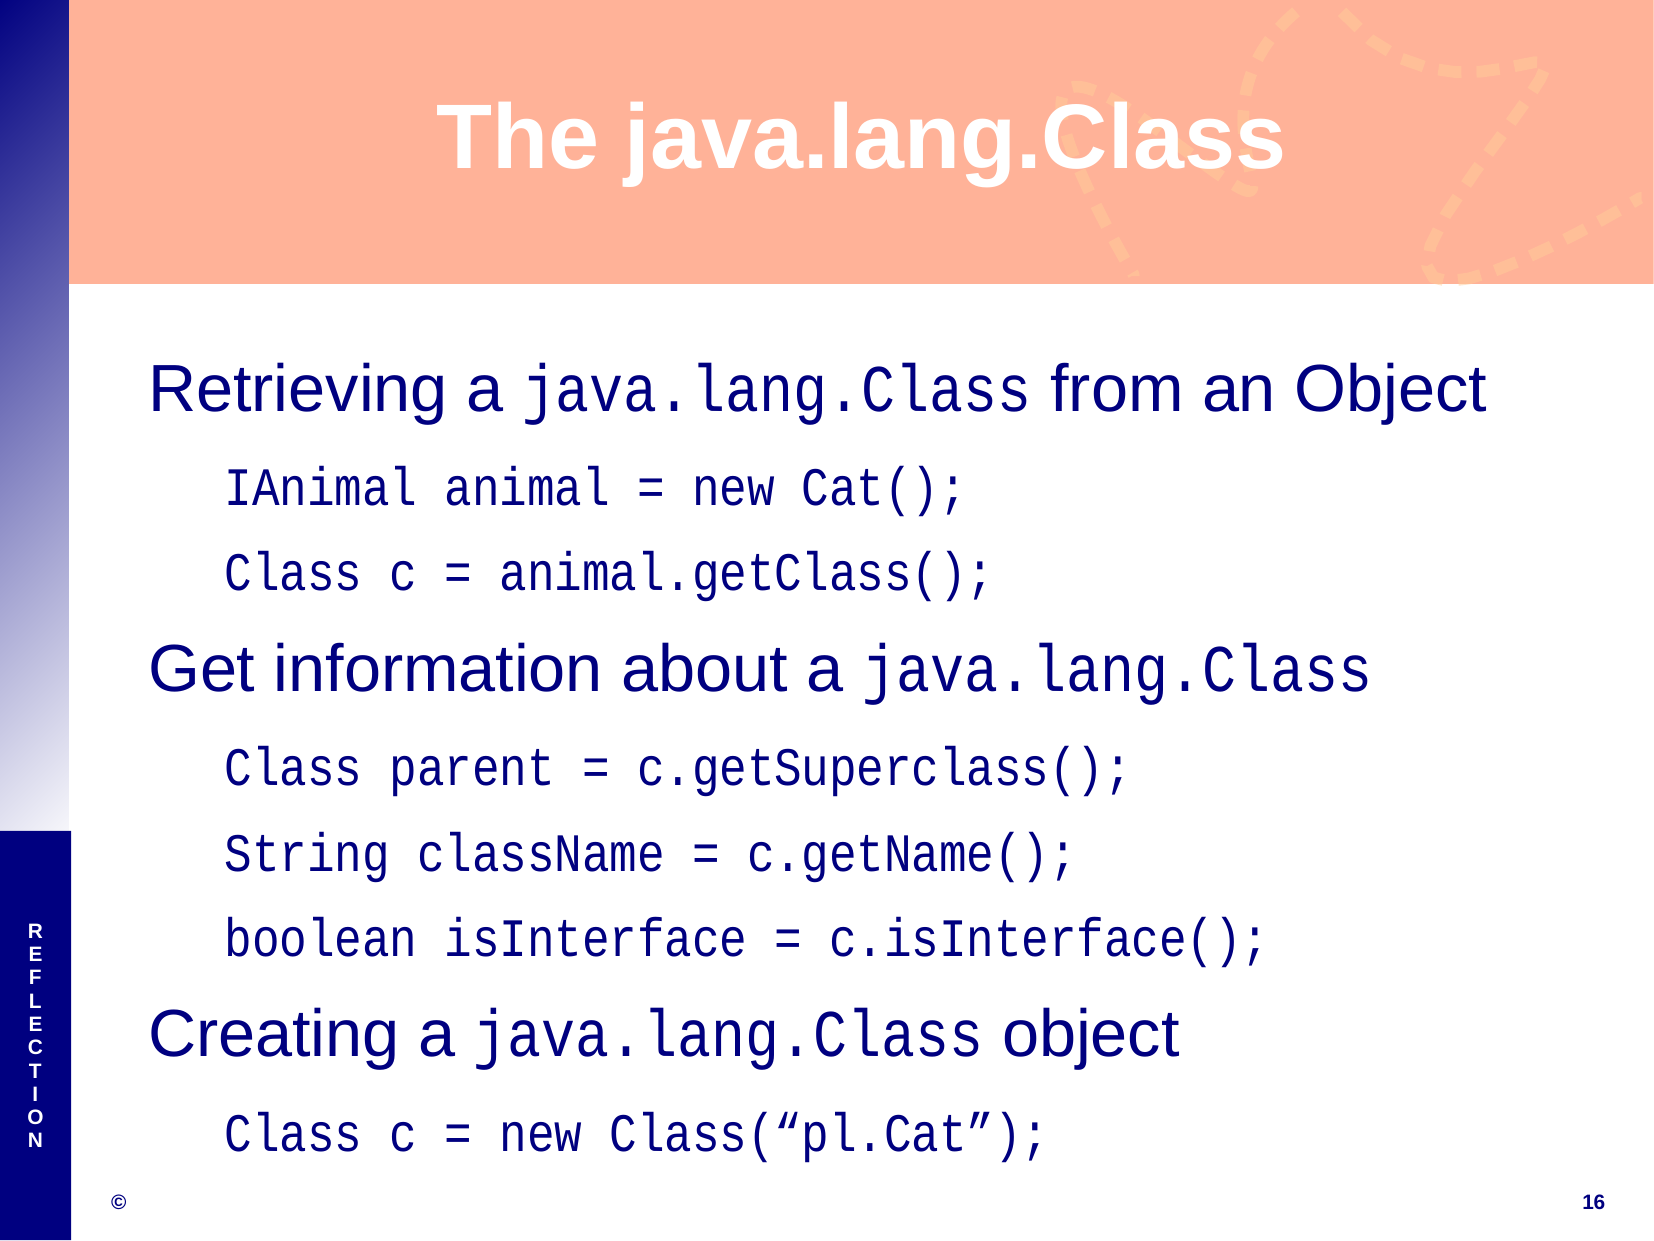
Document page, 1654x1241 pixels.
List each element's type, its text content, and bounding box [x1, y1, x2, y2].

text_box R E F L E C T I O N [0, 830, 71, 1241]
list Retrieving a java.lang.Class from an Object IAnimal animal = new Cat(); Class c = animal.getClass(); Get information about a java.lang.Class Class parent = c.getSuperclass(); String className = c.getName(); boolean isInterface = c.isInterface(); Creating a java.lang.Class object Class c = new Class(“pl.Cat”); [155, 350, 1569, 1168]
title The java.lang.Class [70, 33, 1654, 241]
